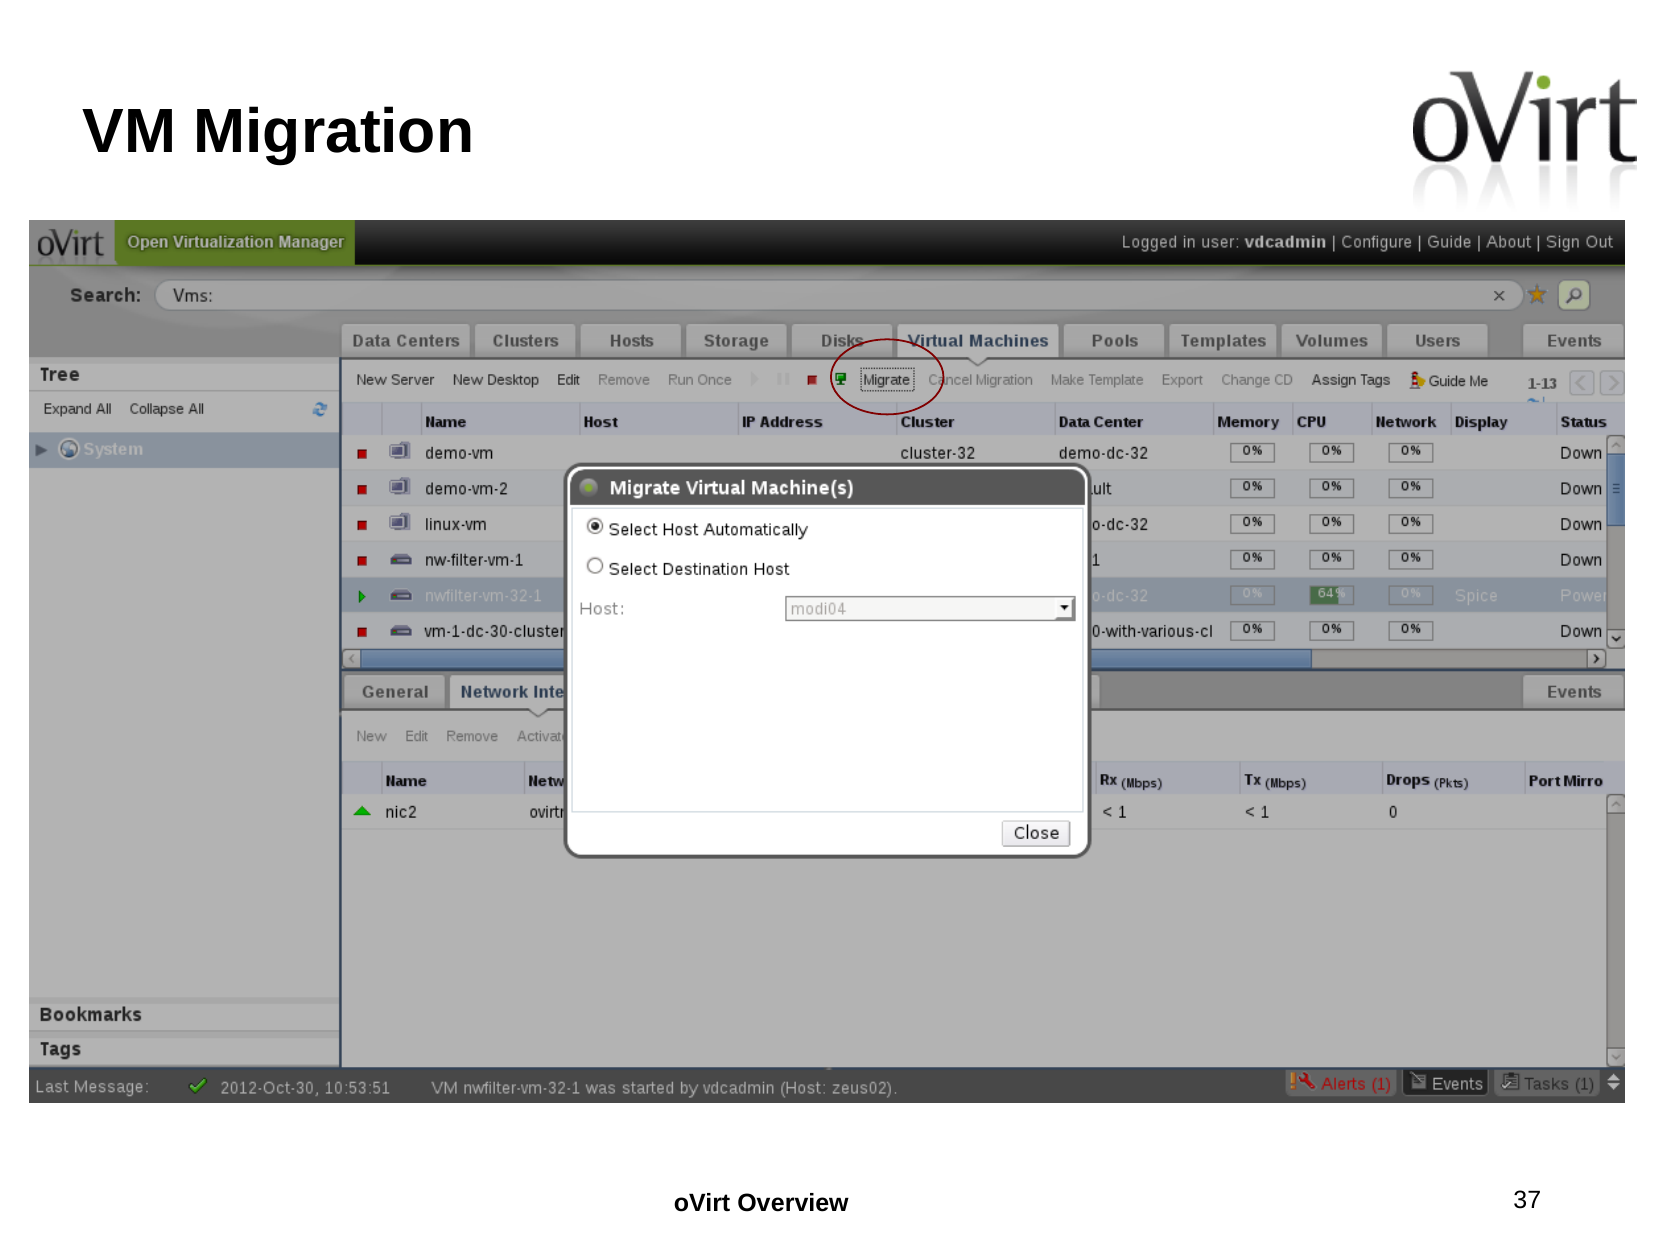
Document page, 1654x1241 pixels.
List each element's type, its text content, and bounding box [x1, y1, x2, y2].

picture [1571, 63, 1637, 212]
picture [29, 220, 1625, 1103]
title VM Migration [82, 37, 1571, 226]
